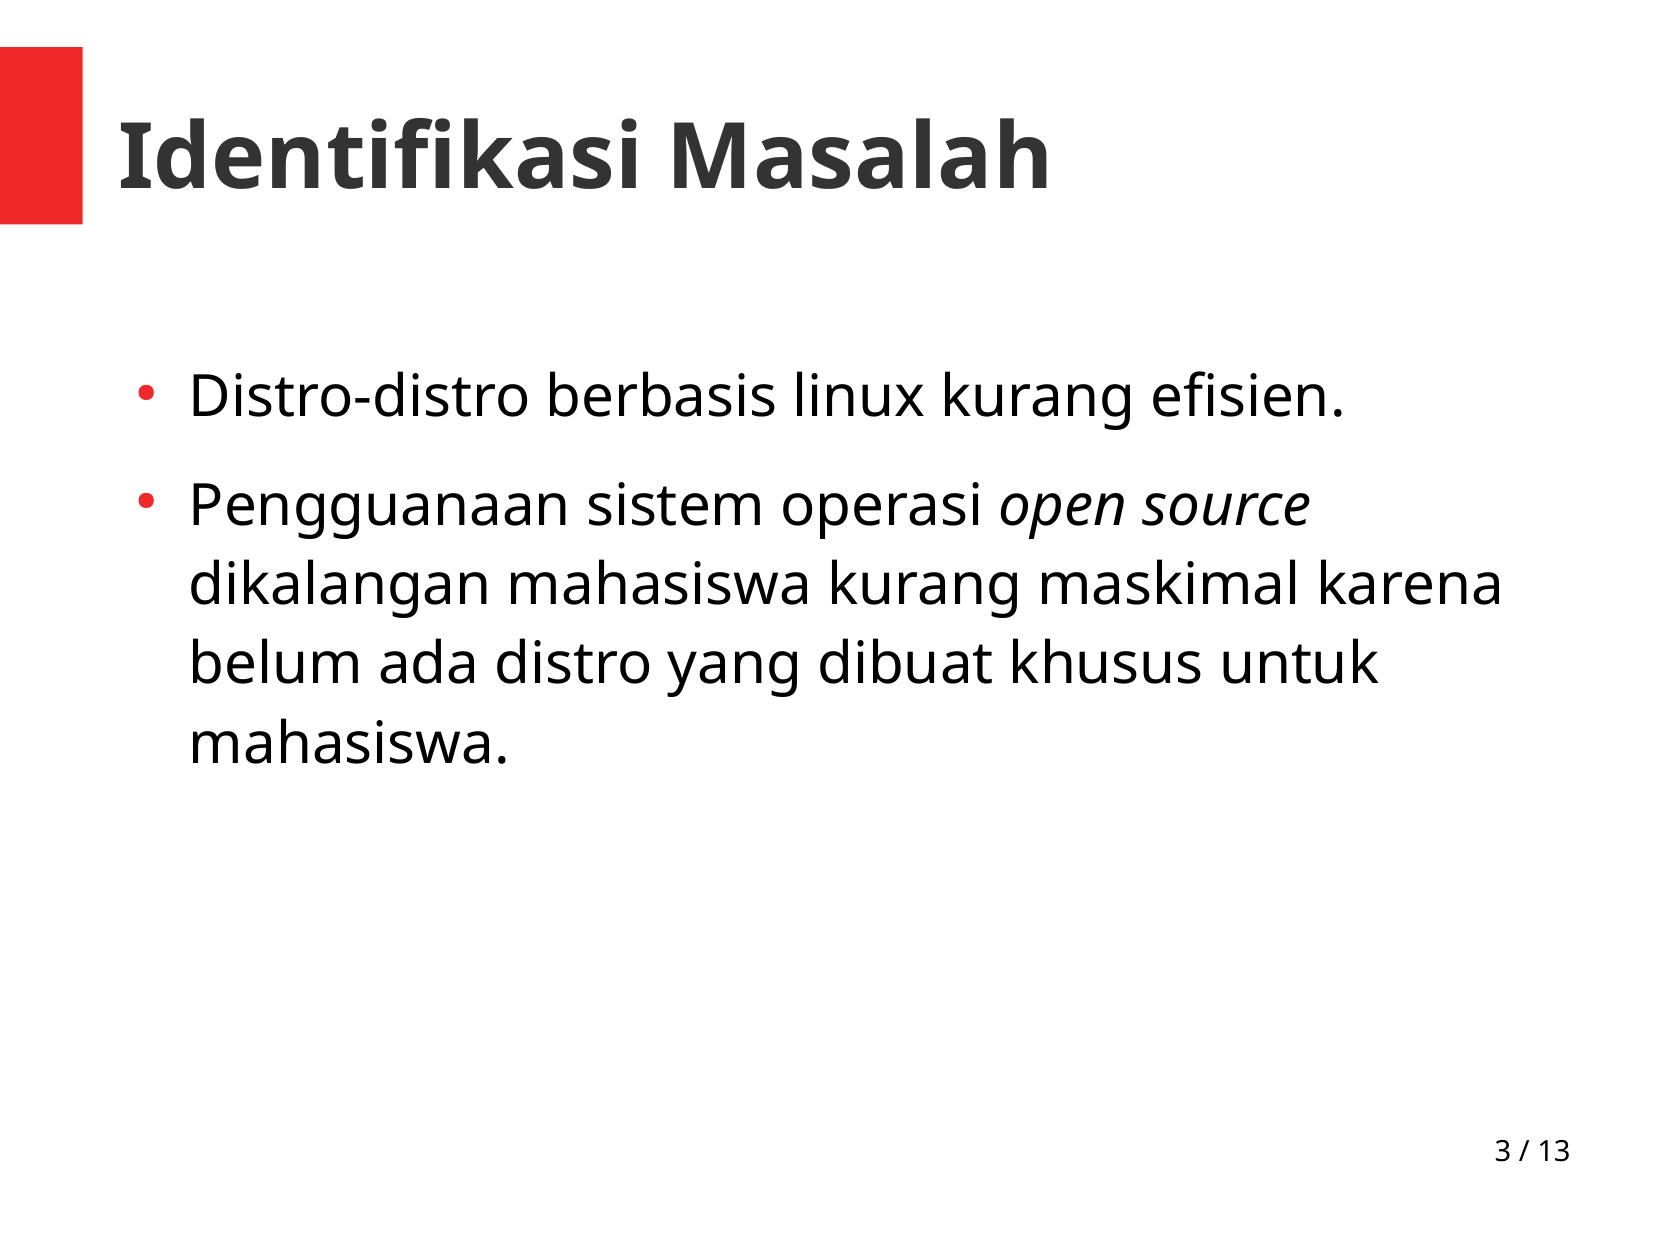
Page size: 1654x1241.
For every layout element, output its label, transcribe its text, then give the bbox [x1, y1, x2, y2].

list Distro-distro berbasis linux kurang efisien. Pengguanaan sistem operasi open source dikalangan mahasiswa kurang maskimal karena belum ada distro yang dibuat khusus untuk mahasiswa. [118, 354, 1536, 1074]
title Identifikasi Masalah [118, 49, 1571, 257]
